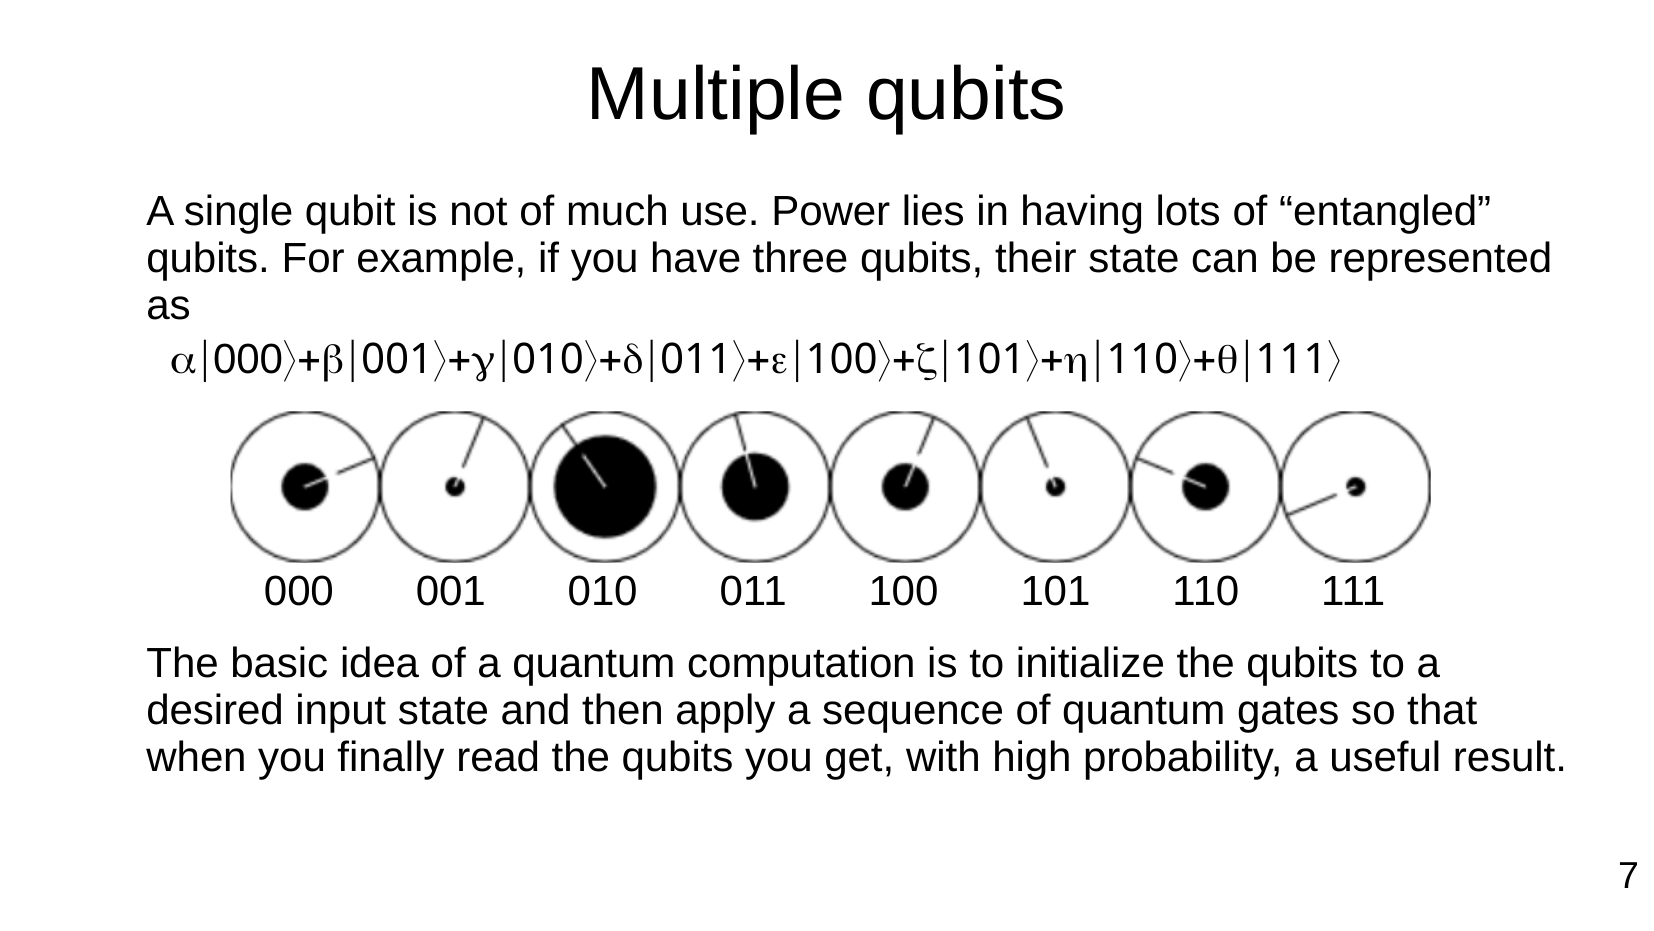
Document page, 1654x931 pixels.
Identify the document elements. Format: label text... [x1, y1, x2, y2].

list A single qubit is not of much use. Power lies in having lots of “entangled” qubits. For example, if you have three qubits, their state can be represented as a|000+b|001+g|010+d|011+e|100+z|101+h|110+q|111 000 001 010 011 100 101 110 111 The basic idea of a quantum computation is to initialize the qubits to a desired input state and then apply a sequence of quantum gates so that when you finally read the qubits you get, with high probability, a useful result. [86, 187, 1575, 826]
title Multiple qubits [82, 37, 1571, 151]
picture [230, 410, 1431, 563]
